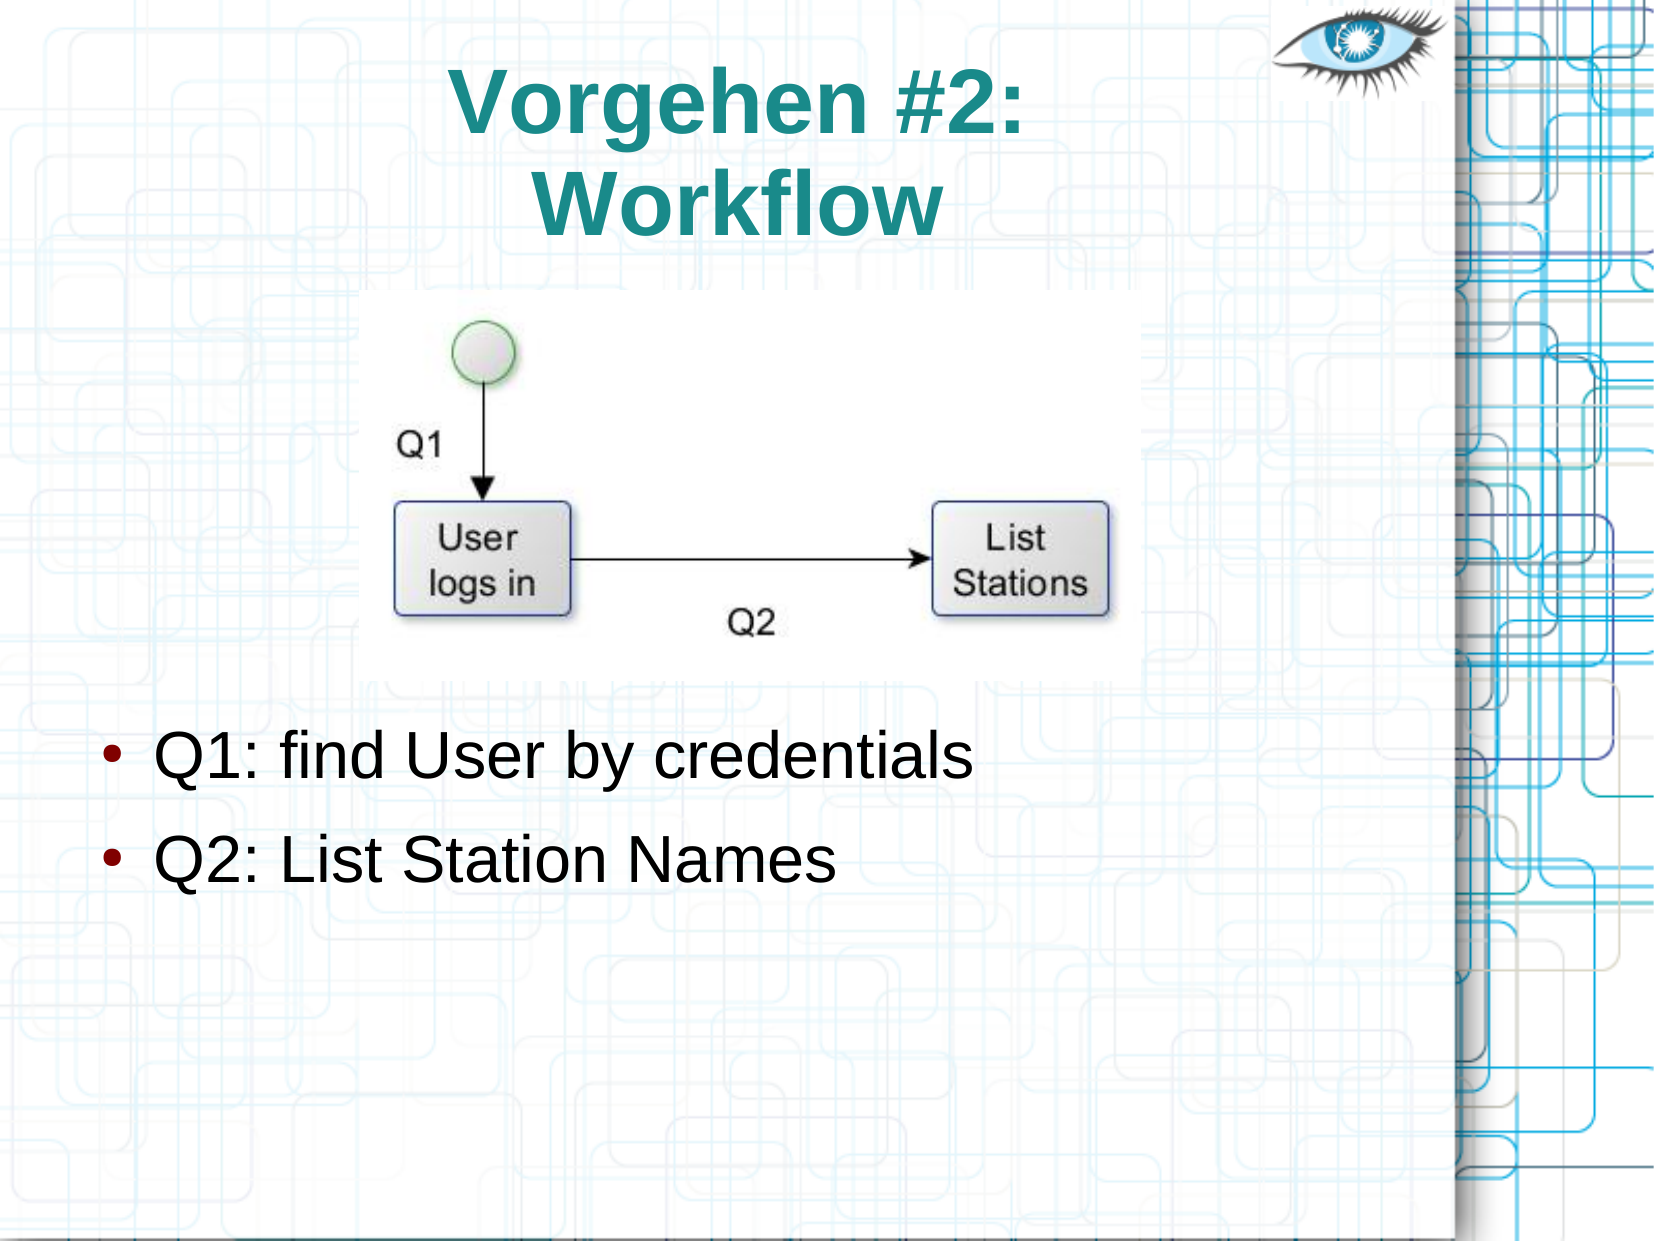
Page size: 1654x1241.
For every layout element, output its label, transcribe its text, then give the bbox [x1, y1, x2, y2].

picture [0, 0, 1654, 1241]
title Vorgehen #2: Workflow [59, 49, 1418, 257]
list Q1: find User by credentials Q2: List Station Names [82, 717, 1418, 1109]
